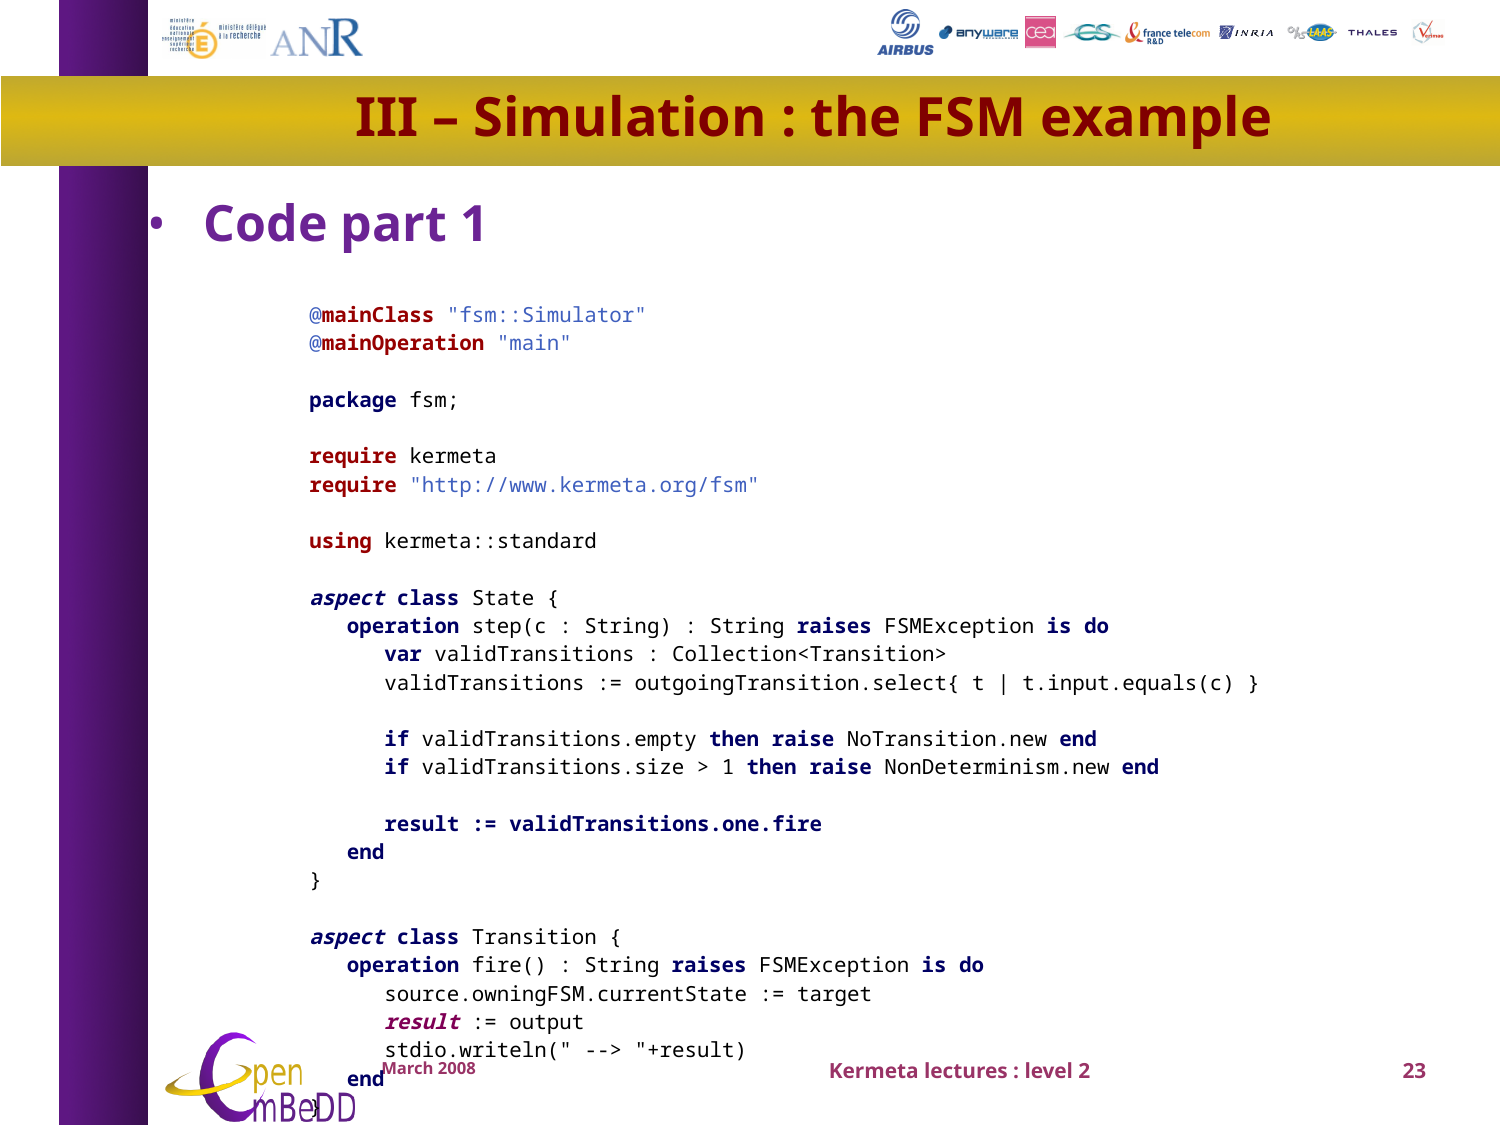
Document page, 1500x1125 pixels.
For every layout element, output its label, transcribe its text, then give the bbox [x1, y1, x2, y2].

picture [162, 18, 266, 59]
picture [165, 1032, 355, 1122]
text_box <numéro> [1387, 1049, 1482, 1101]
text_box March 2008 [366, 1049, 531, 1101]
text_box @mainClass "fsm::Simulator" @mainOperation "main" package fsm; require kermeta require "http://www.kermeta.org/fsm" using kermeta::standard aspect class State { operation step(c : String) : String raises FSMException is do var validTransitions : Collection<Transition> validTransitions := outgoingTransition.select{ t | t.input.equals(c) } if validTransitions.empty then raise NoTransition.new end if validTransitions.size > 1 then raise NonDeterminism.new end result := validTransitions.one.fire end } aspect class Transition { operation fire() : String raises FSMException is do source.owningFSM.currentState := target result := output stdio.writeln(" --> "+result) end } [294, 292, 1464, 969]
picture [877, 9, 1445, 55]
title III – Simulation : the FSM example [278, 82, 1350, 148]
picture [1, 0, 1500, 1125]
list Code part 1 [147, 191, 641, 252]
text_box Kermeta lectures : level 2 [531, 1049, 1387, 1101]
picture [270, 18, 363, 57]
